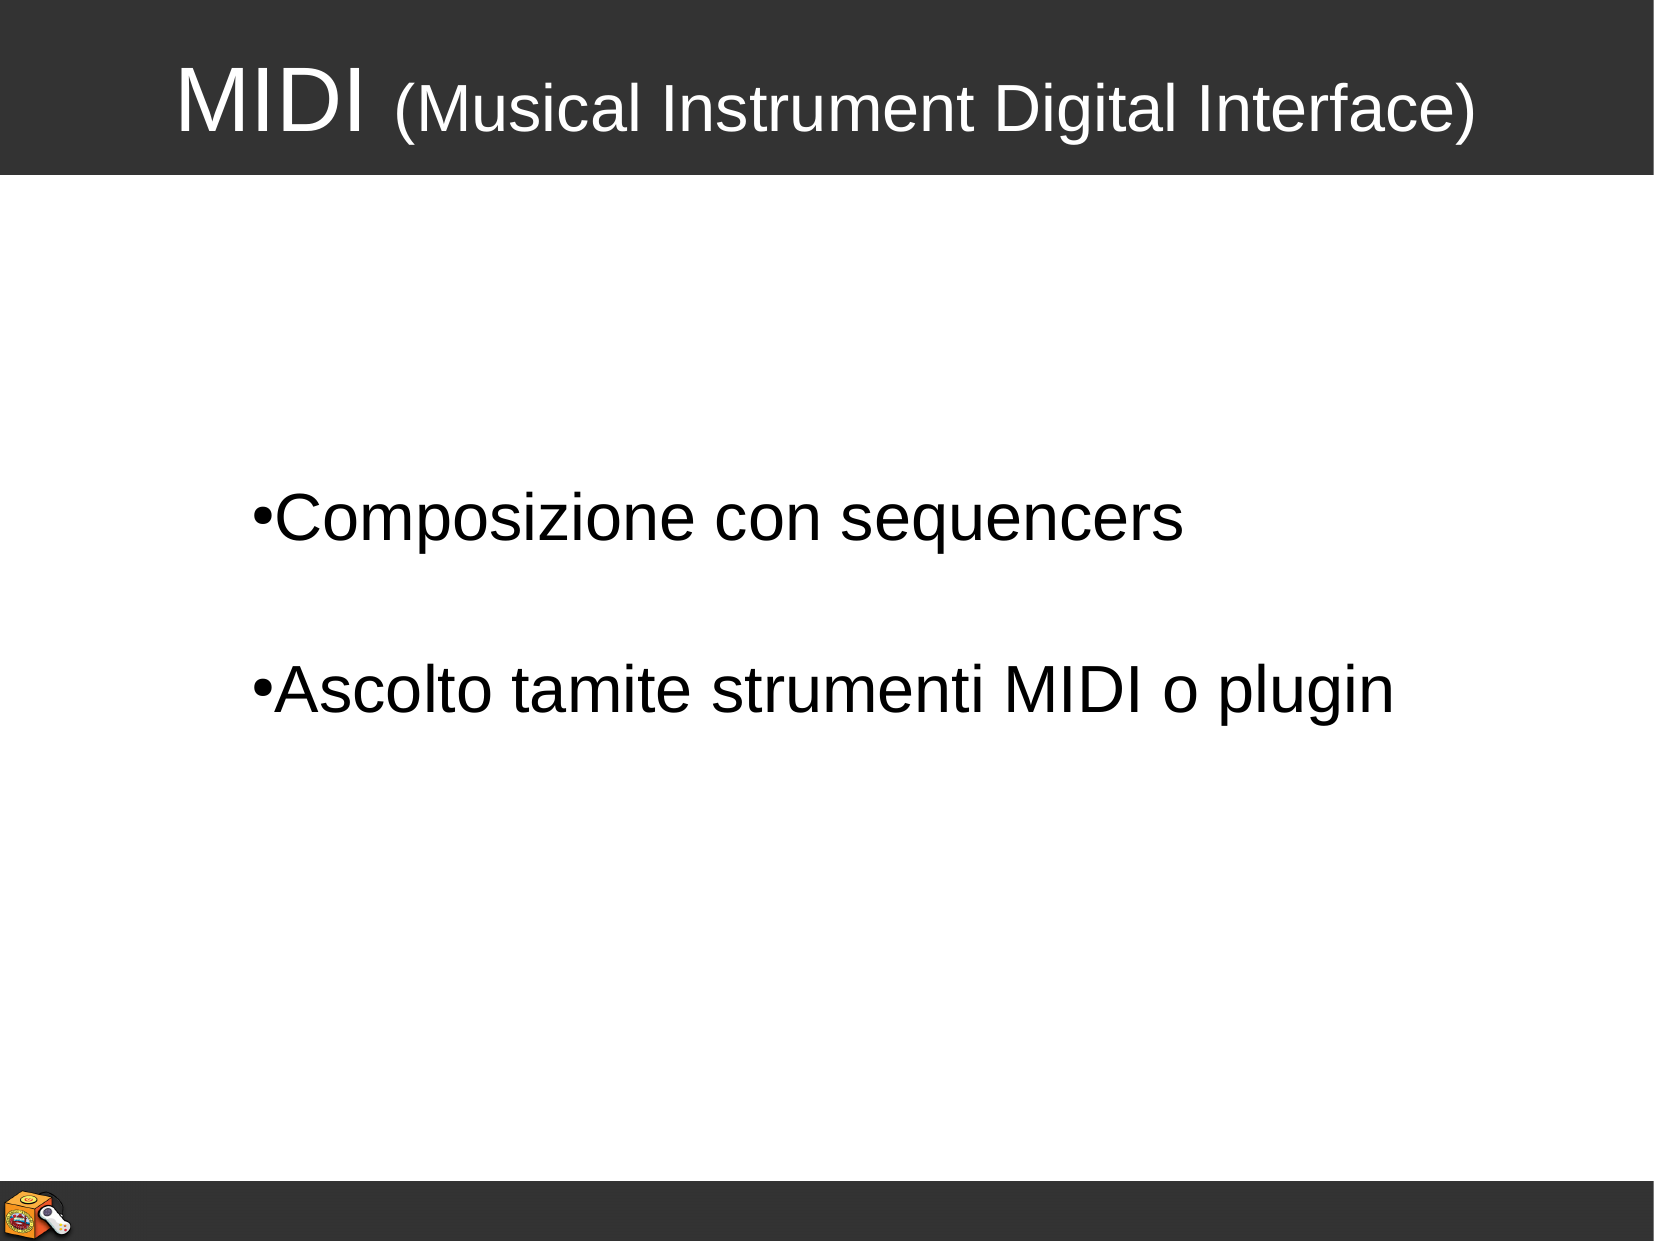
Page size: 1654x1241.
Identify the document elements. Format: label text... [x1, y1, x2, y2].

text_box Composizione con sequencers Ascolto tamite strumenti MIDI o plugin [236, 472, 1412, 767]
picture [0, 0, 1654, 175]
title MIDI (Musical Instrument Digital Interface) [82, 3, 1571, 196]
picture [0, 1181, 1654, 1241]
